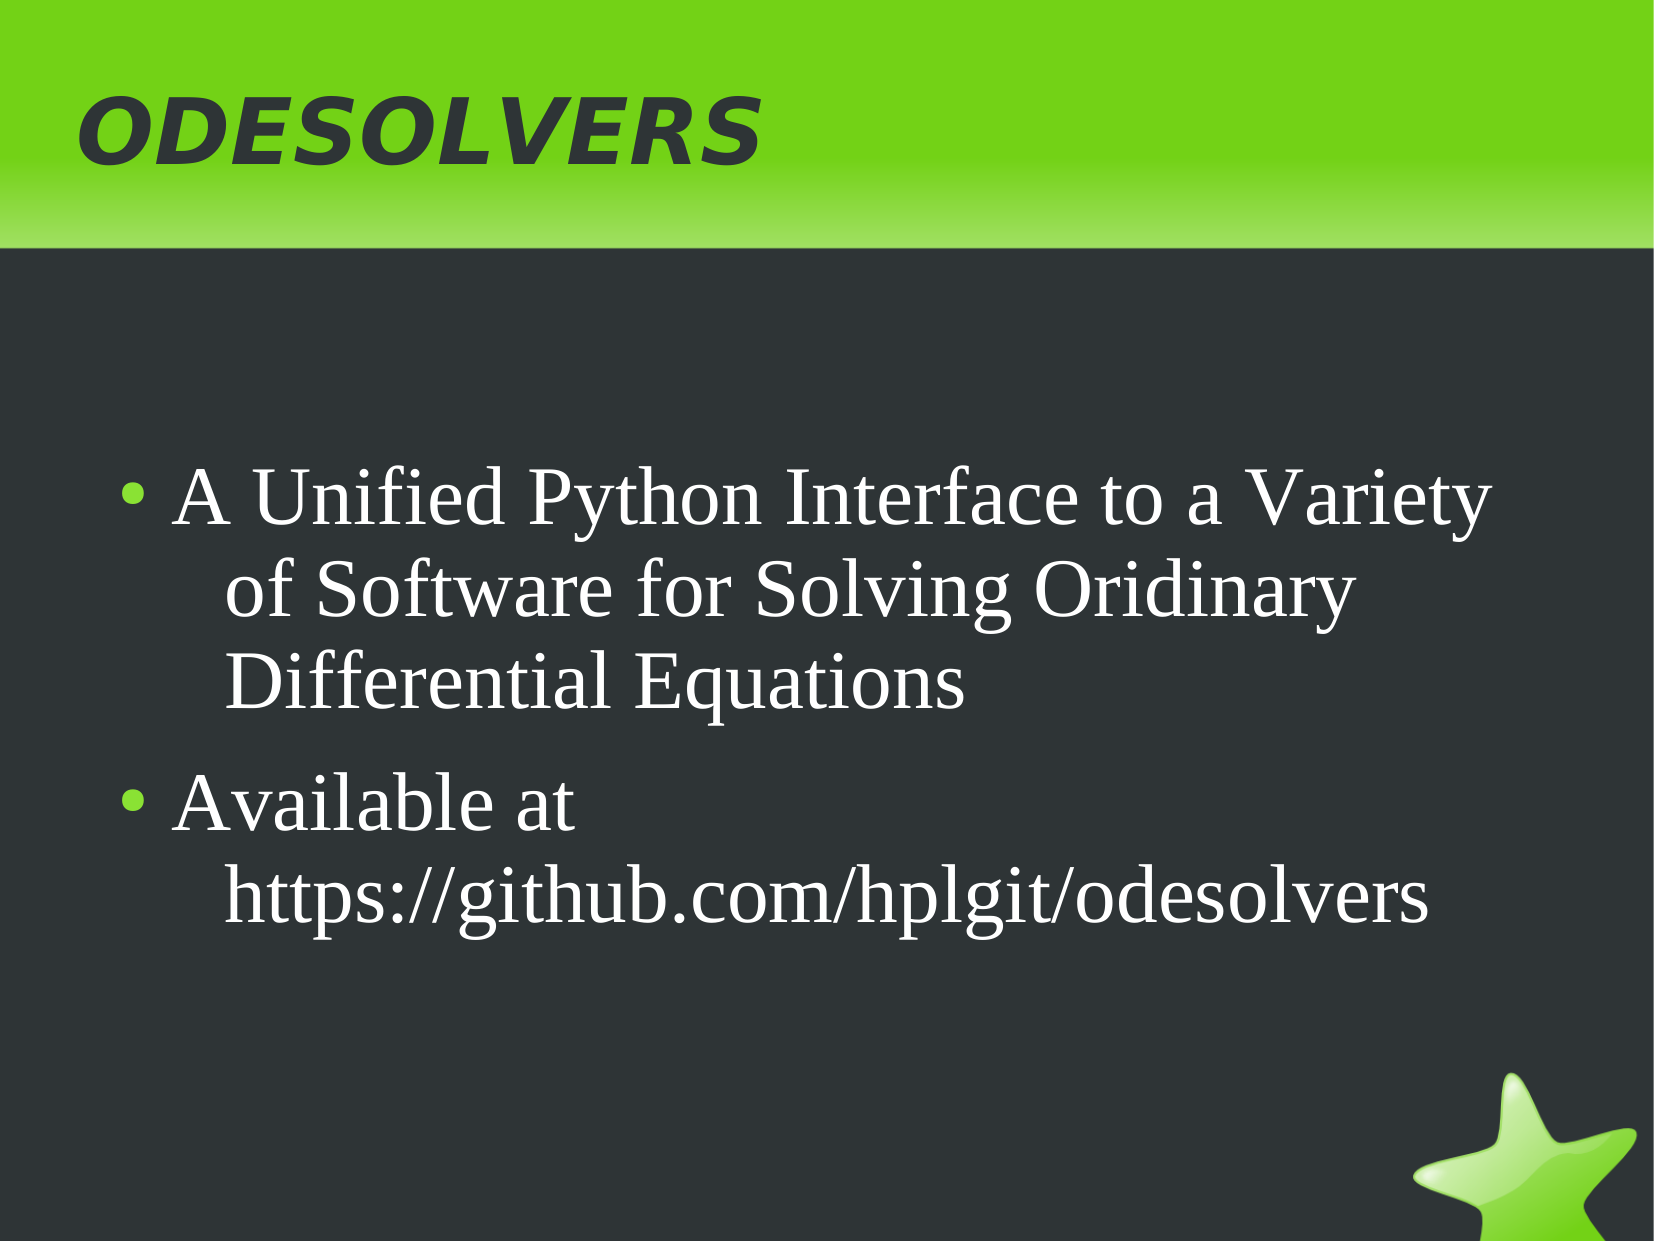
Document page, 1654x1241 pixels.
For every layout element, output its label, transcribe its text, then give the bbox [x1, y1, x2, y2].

picture [0, 0, 1654, 1241]
title ODESOLVERS [76, 36, 1565, 229]
list A Unified Python Interface to a Variety of Software for Solving Oridinary Differential Equations Available at https://github.com/hplgit/odesolvers [82, 450, 1571, 1203]
